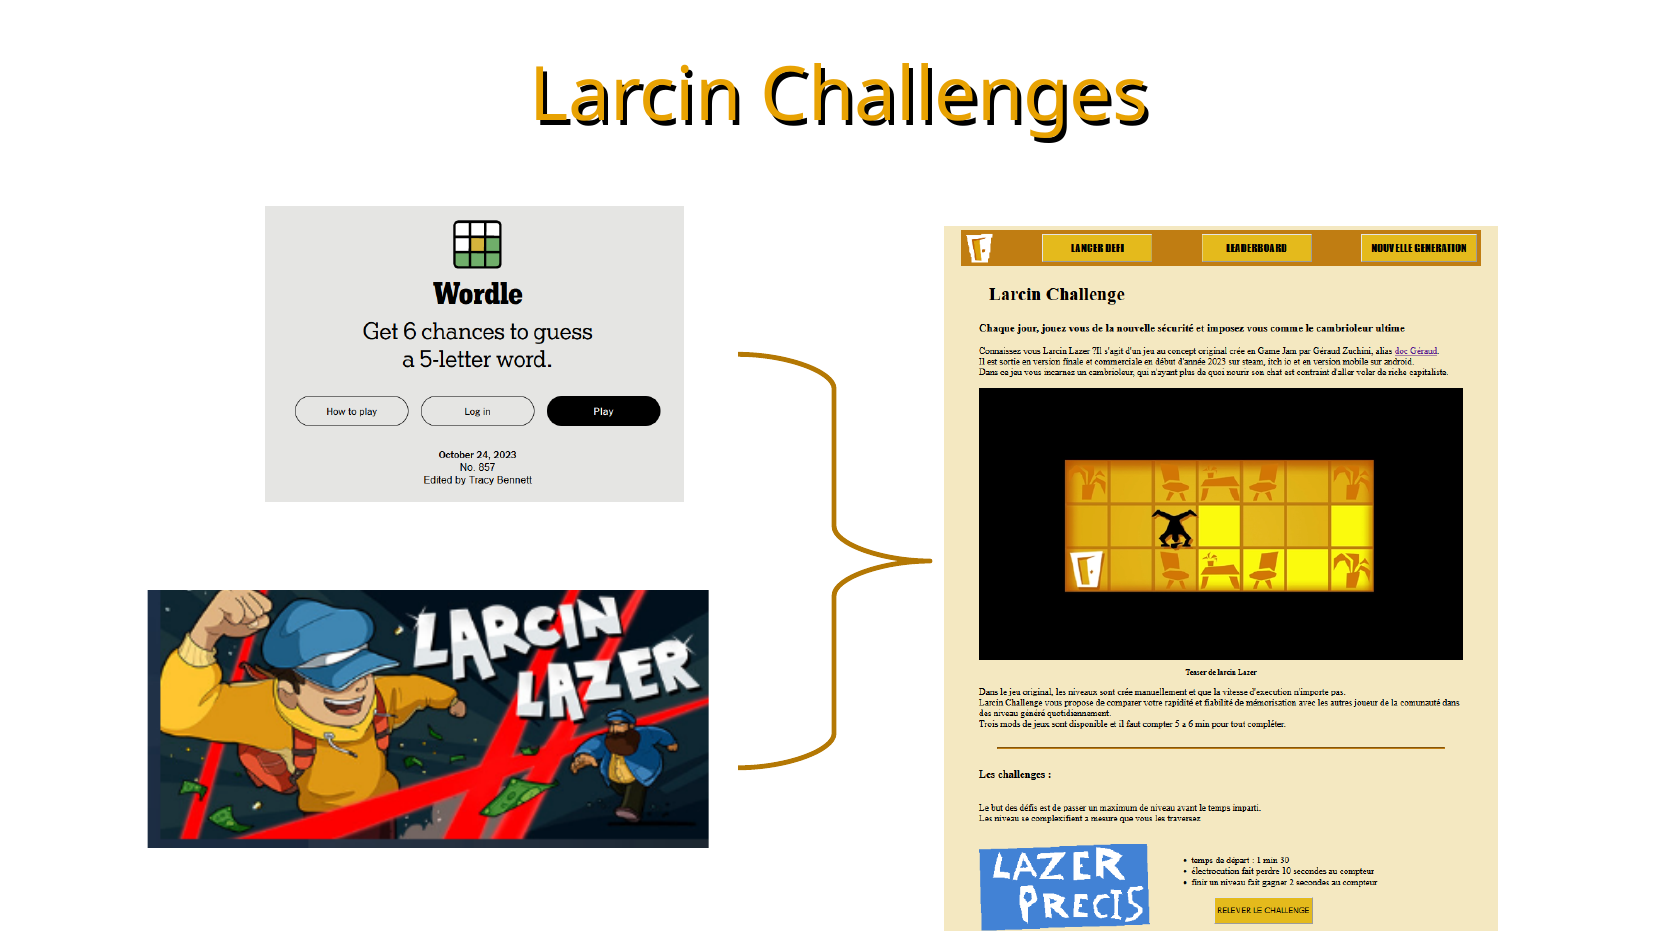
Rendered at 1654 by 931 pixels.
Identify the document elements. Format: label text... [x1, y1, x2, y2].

picture [944, 226, 1498, 931]
title Larcin Challenges [259, 35, 1418, 148]
picture [265, 206, 684, 502]
picture [147, 590, 709, 848]
